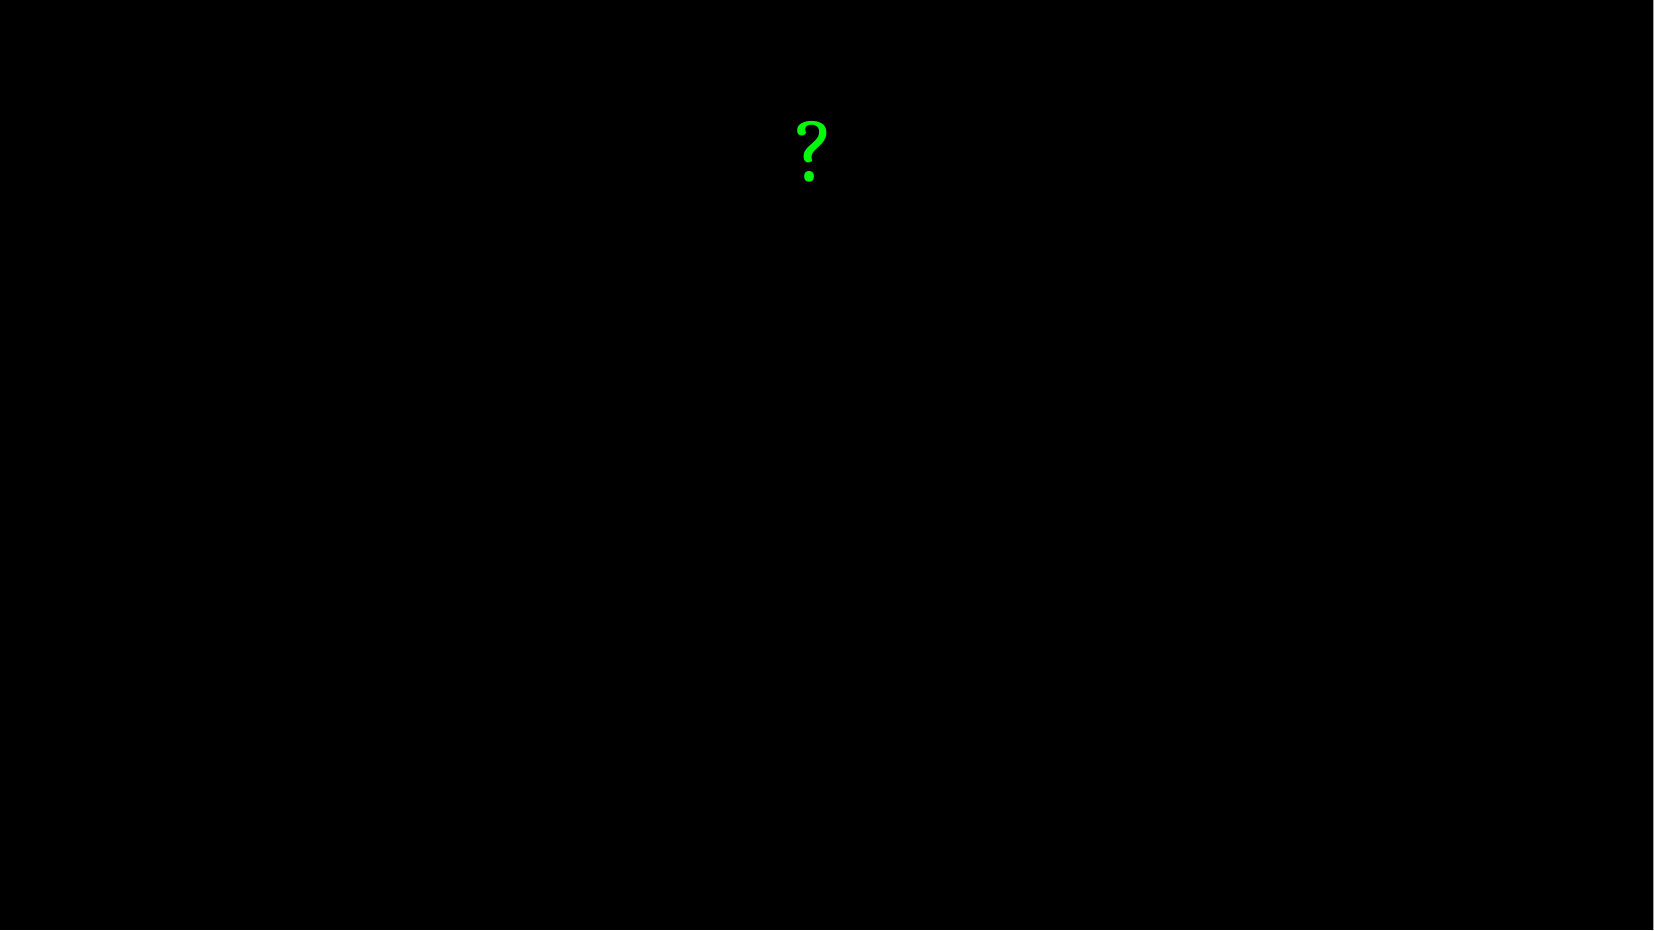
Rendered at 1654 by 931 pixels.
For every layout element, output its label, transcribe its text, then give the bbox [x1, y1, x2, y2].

title ? [59, 37, 1571, 266]
